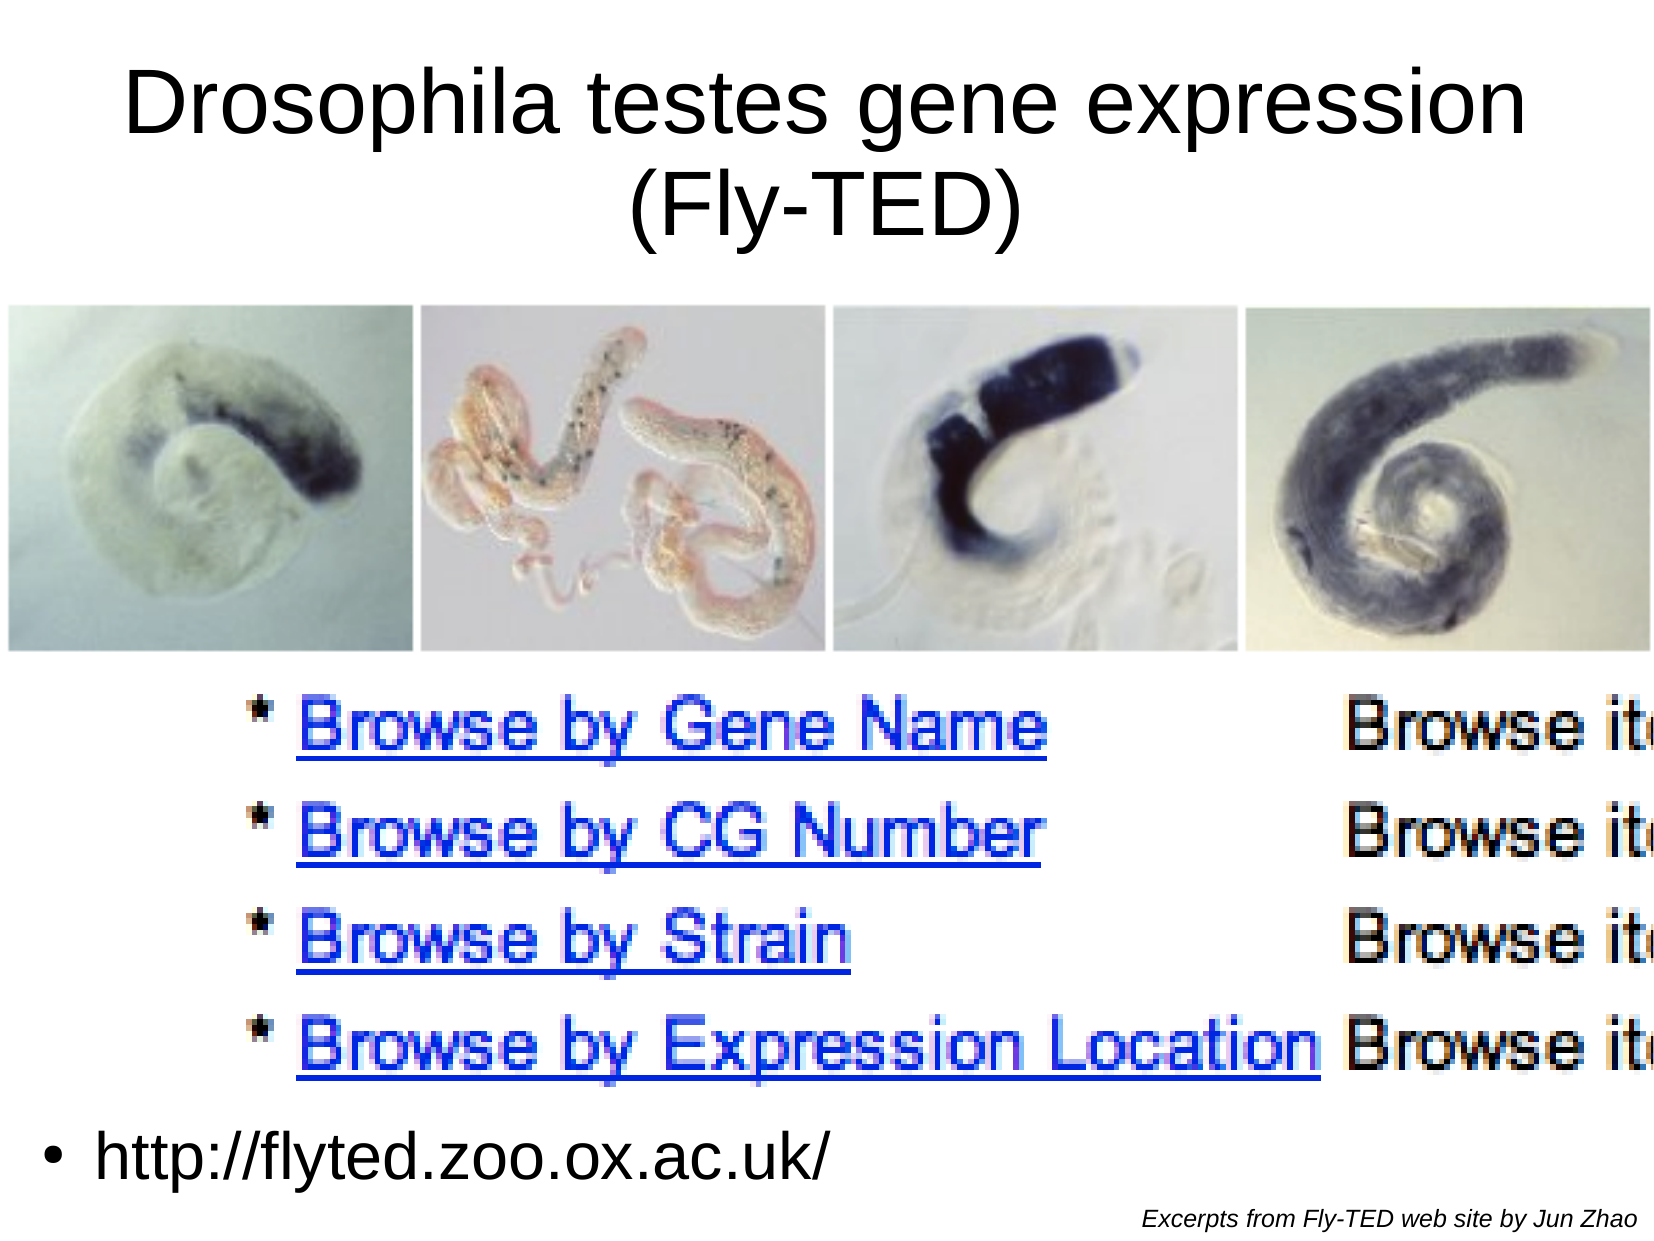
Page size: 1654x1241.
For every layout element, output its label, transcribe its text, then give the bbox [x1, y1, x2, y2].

picture [213, 661, 1654, 1104]
picture [4, 298, 1654, 660]
title Drosophila testes gene expression (Fly-TED) [82, 49, 1571, 257]
list http://flyted.zoo.ox.ac.uk/ [23, 1119, 1479, 1205]
text_box Excerpts from Fly-TED web site by Jun Zhao [1062, 1197, 1654, 1241]
